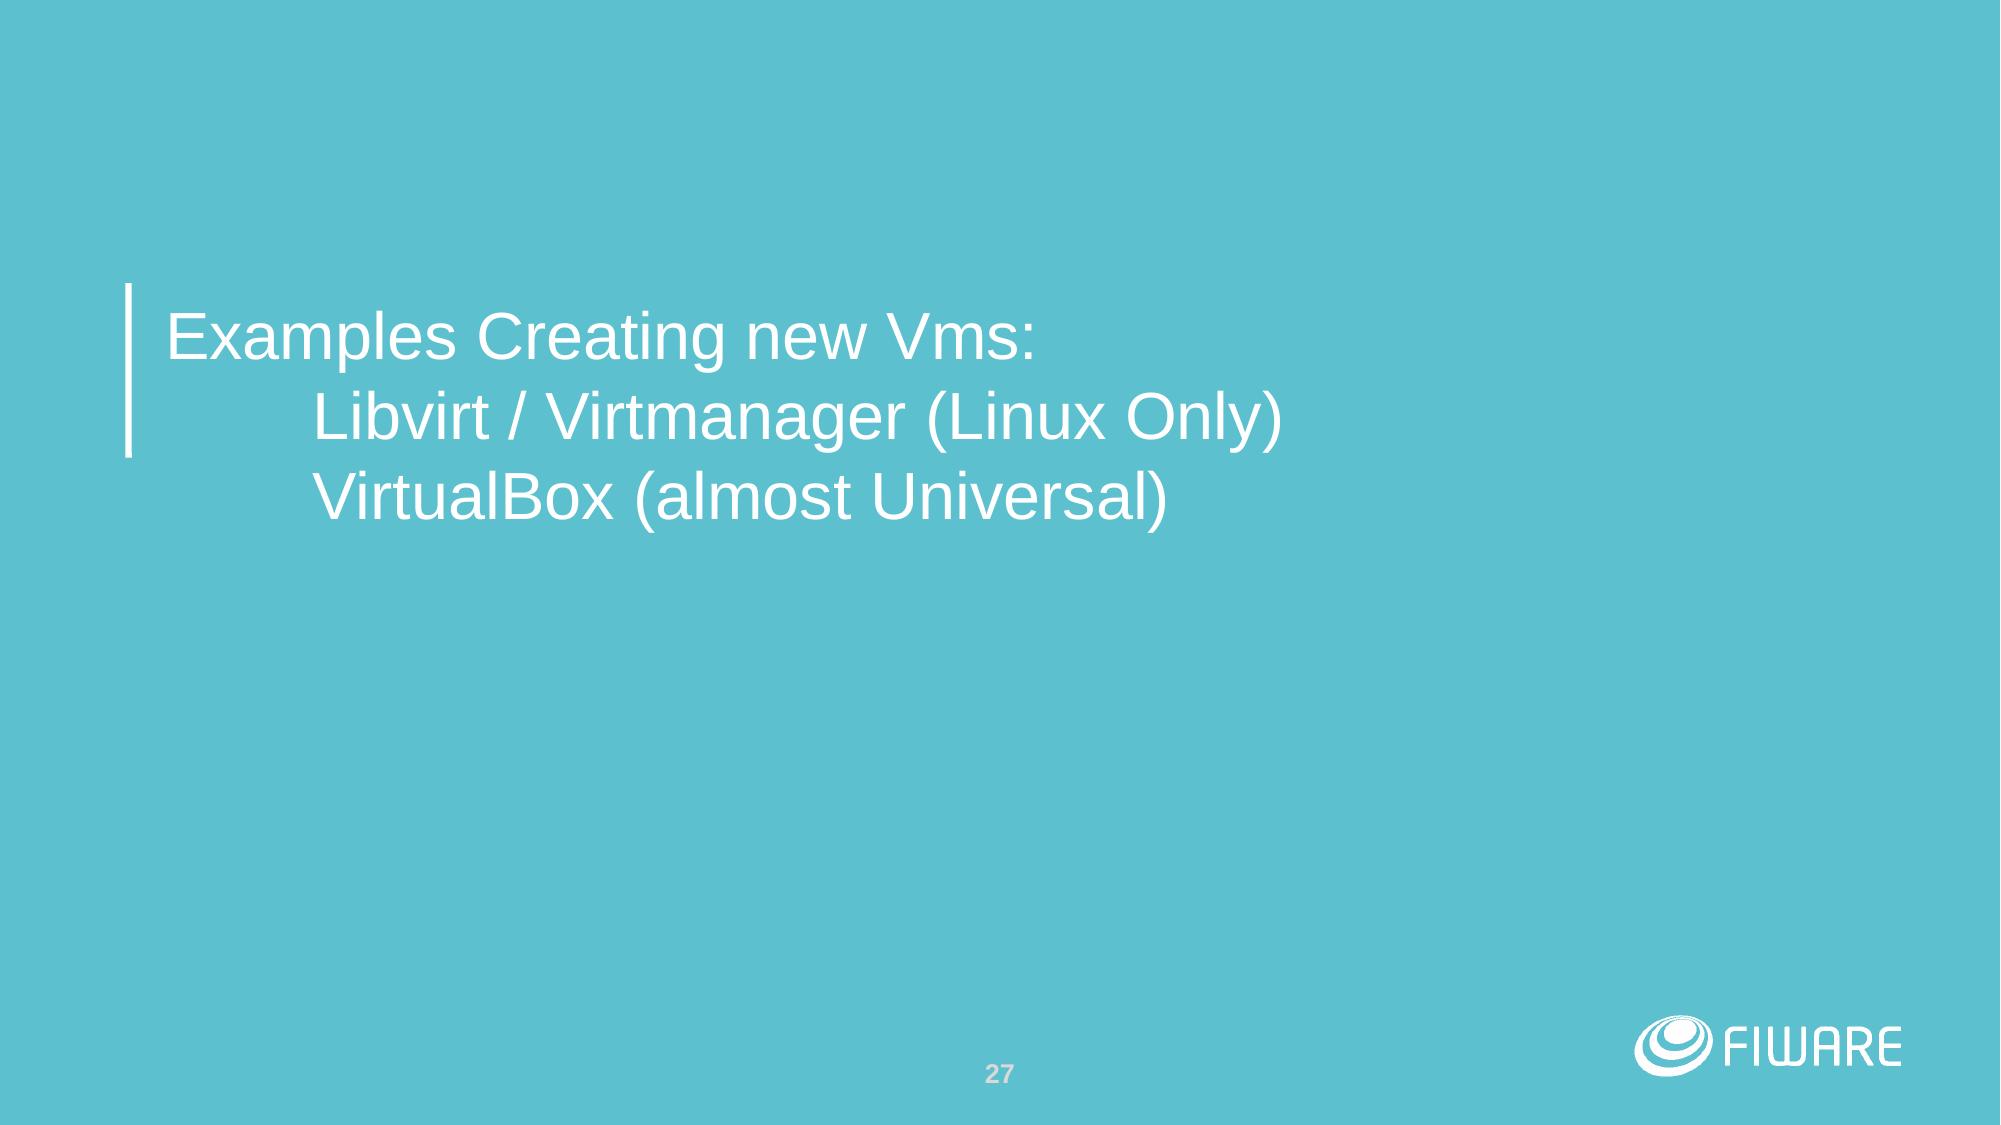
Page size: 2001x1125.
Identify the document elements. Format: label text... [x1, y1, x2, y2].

picture [1620, 996, 1919, 1090]
title Examples Creating new Vms: Libvirt / Virtmanager (Linux Only) VirtualBox (almost Universal) [150, 277, 1850, 453]
slide_number <number> [887, 1042, 1113, 1103]
